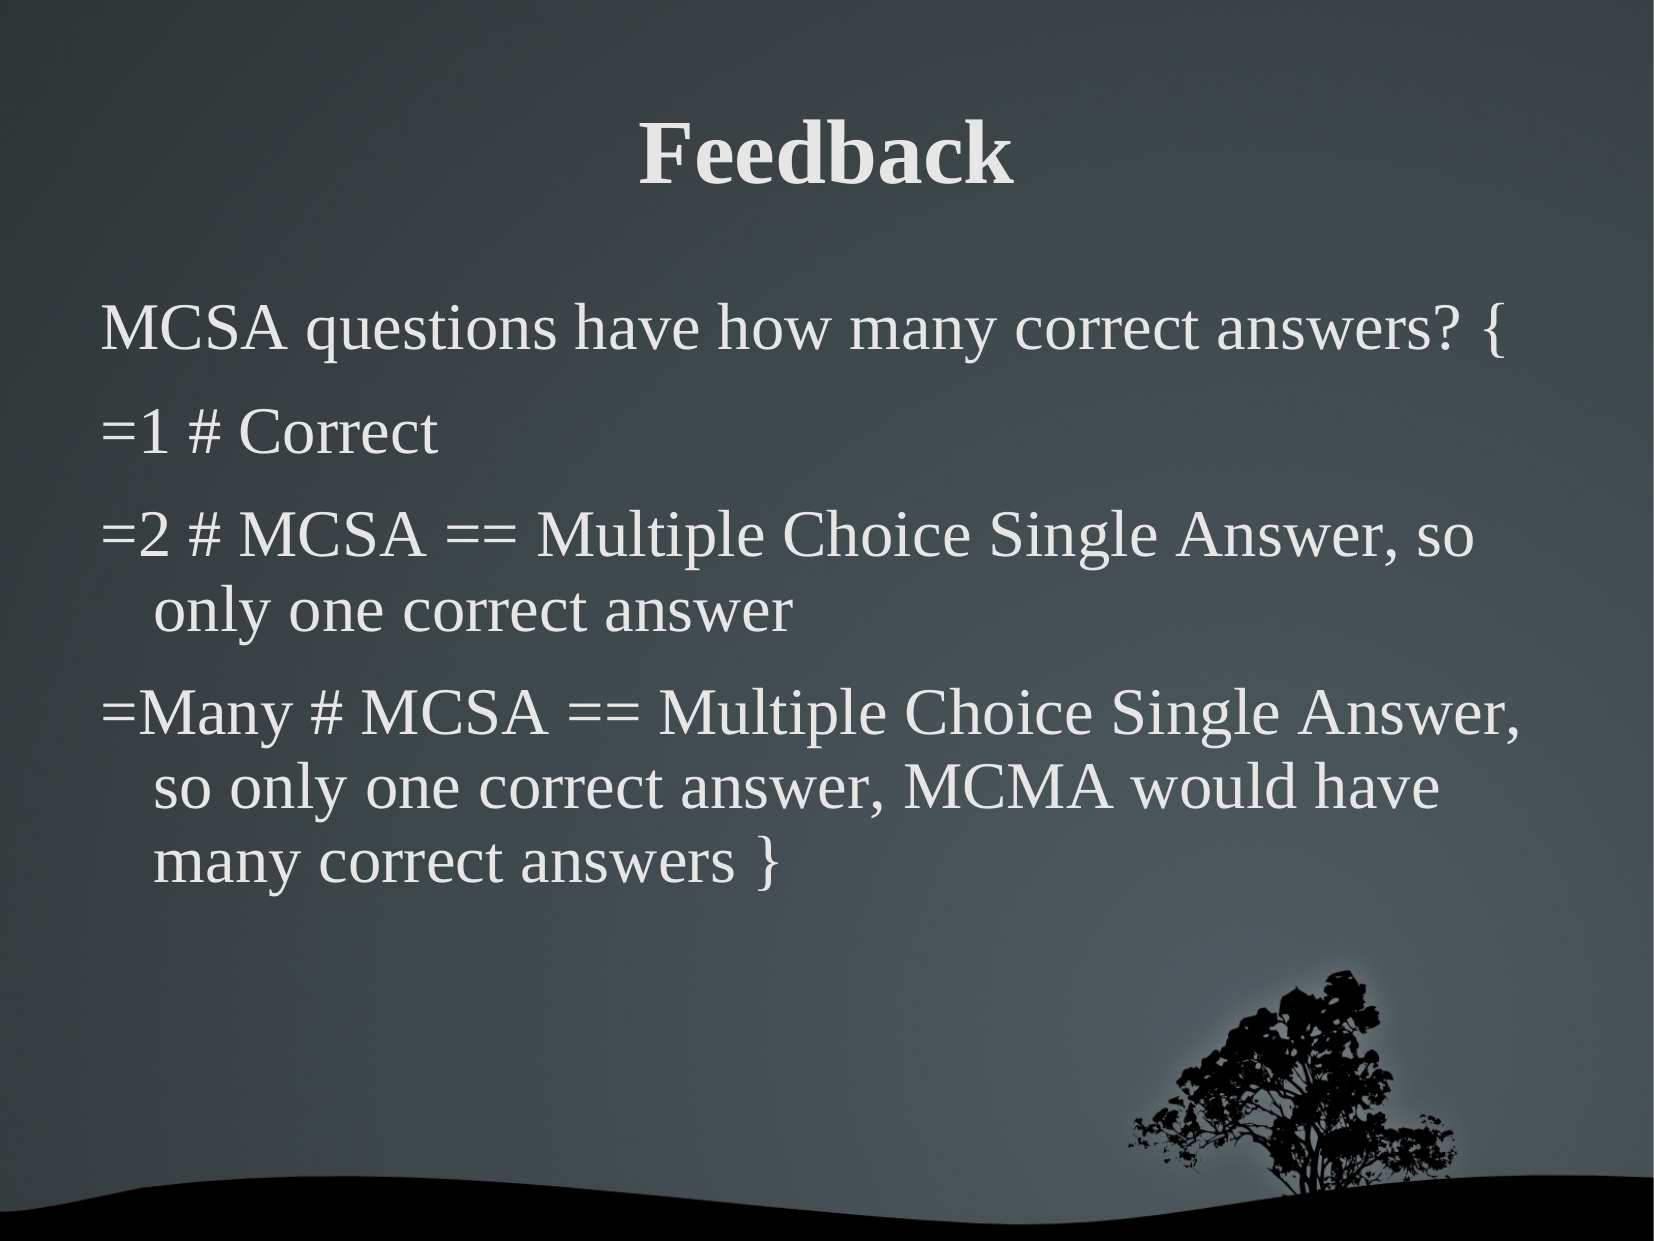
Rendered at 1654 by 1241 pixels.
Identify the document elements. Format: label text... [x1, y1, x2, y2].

picture [0, 0, 1654, 1241]
list MCSA questions have how many correct answers? { =1 # Correct =2 # MCSA == Multiple Choice Single Answer, so only one correct answer =Many # MCSA == Multiple Choice Single Answer, so only one correct answer, MCMA would have many correct answers } [82, 290, 1571, 1094]
title Feedback [82, 56, 1571, 250]
